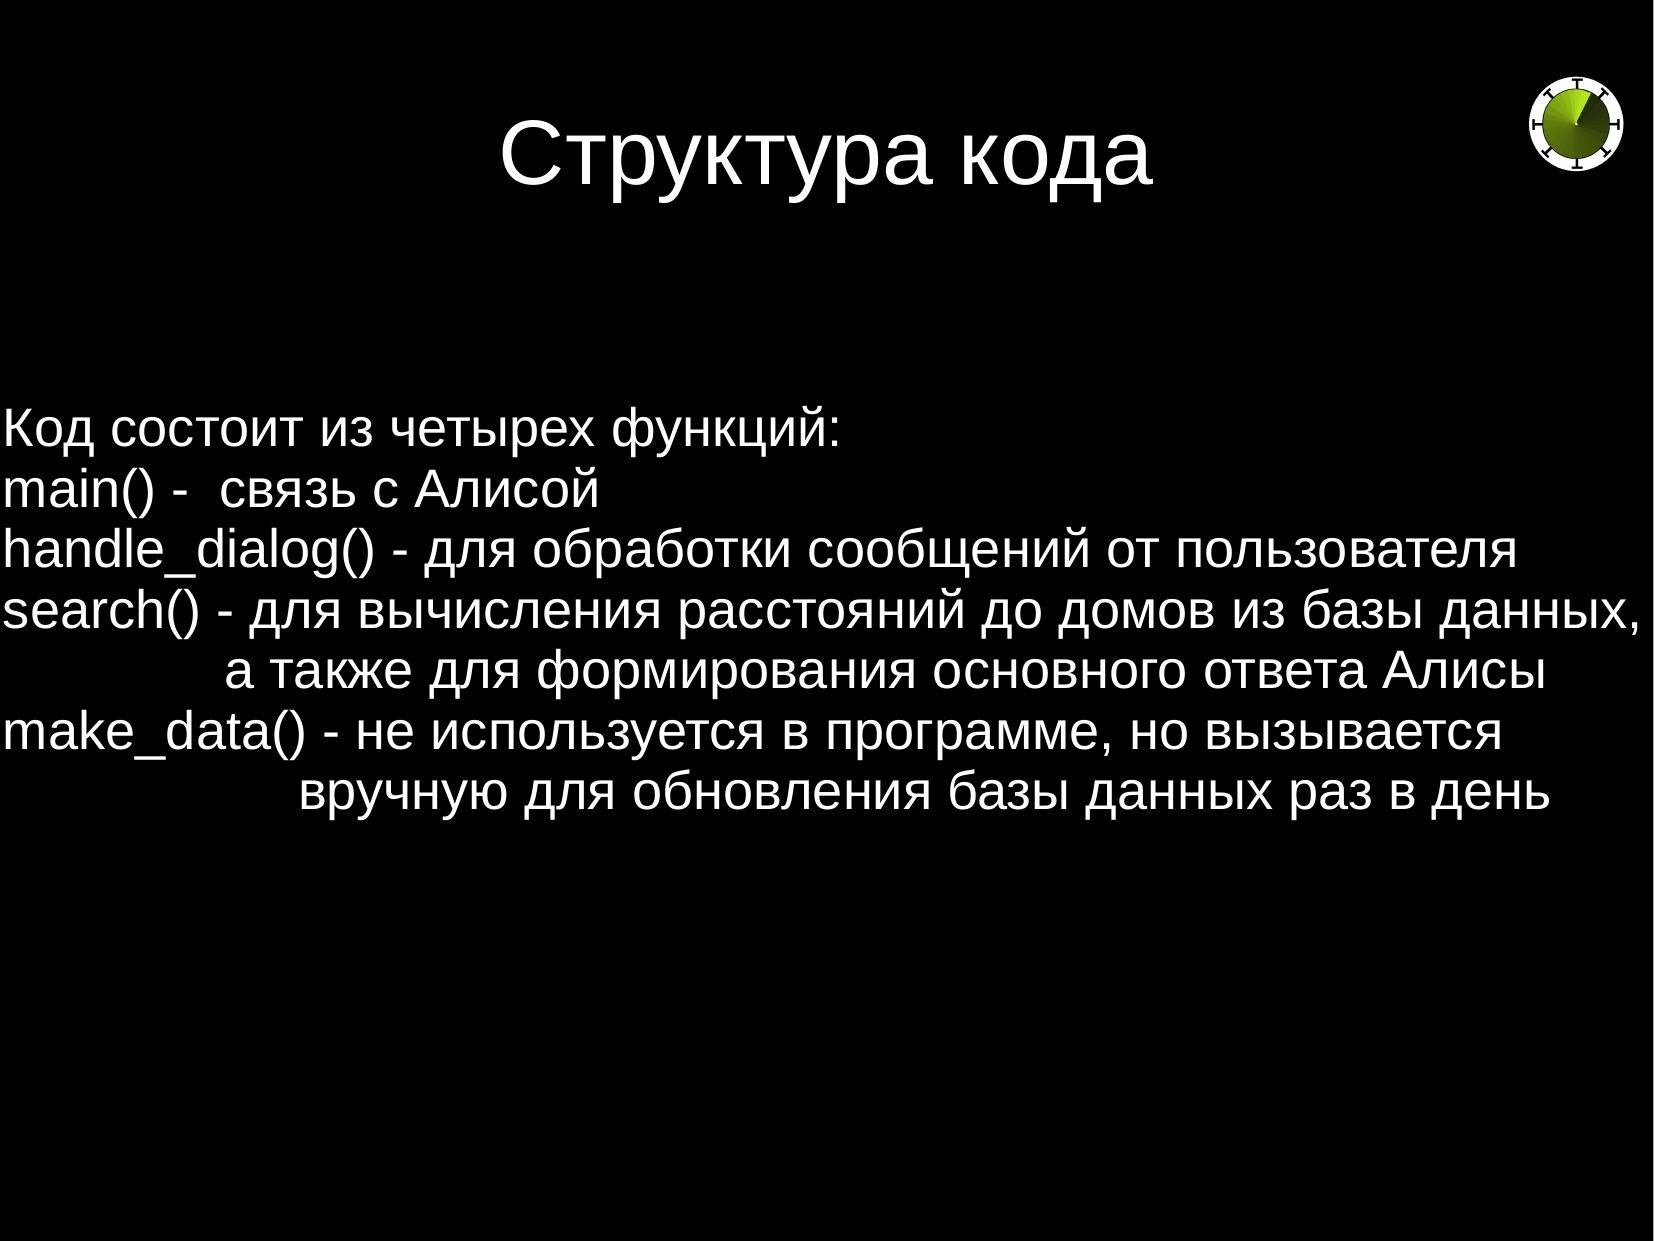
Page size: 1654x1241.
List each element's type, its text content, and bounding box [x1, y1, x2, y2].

title Структура кода [82, 49, 1571, 257]
picture [1522, 70, 1630, 178]
text_box Код состоит из четырех функций: main() - связь с Алисой handle_dialog() - для обработки сообщений от пользователя search() - для вычисления расстояний до домов из базы данных, а также для формирования основного ответа Алисы make_data() - не используется в программе, но вызывается вручную для обновления базы данных раз в день [0, 0, 1654, 1241]
